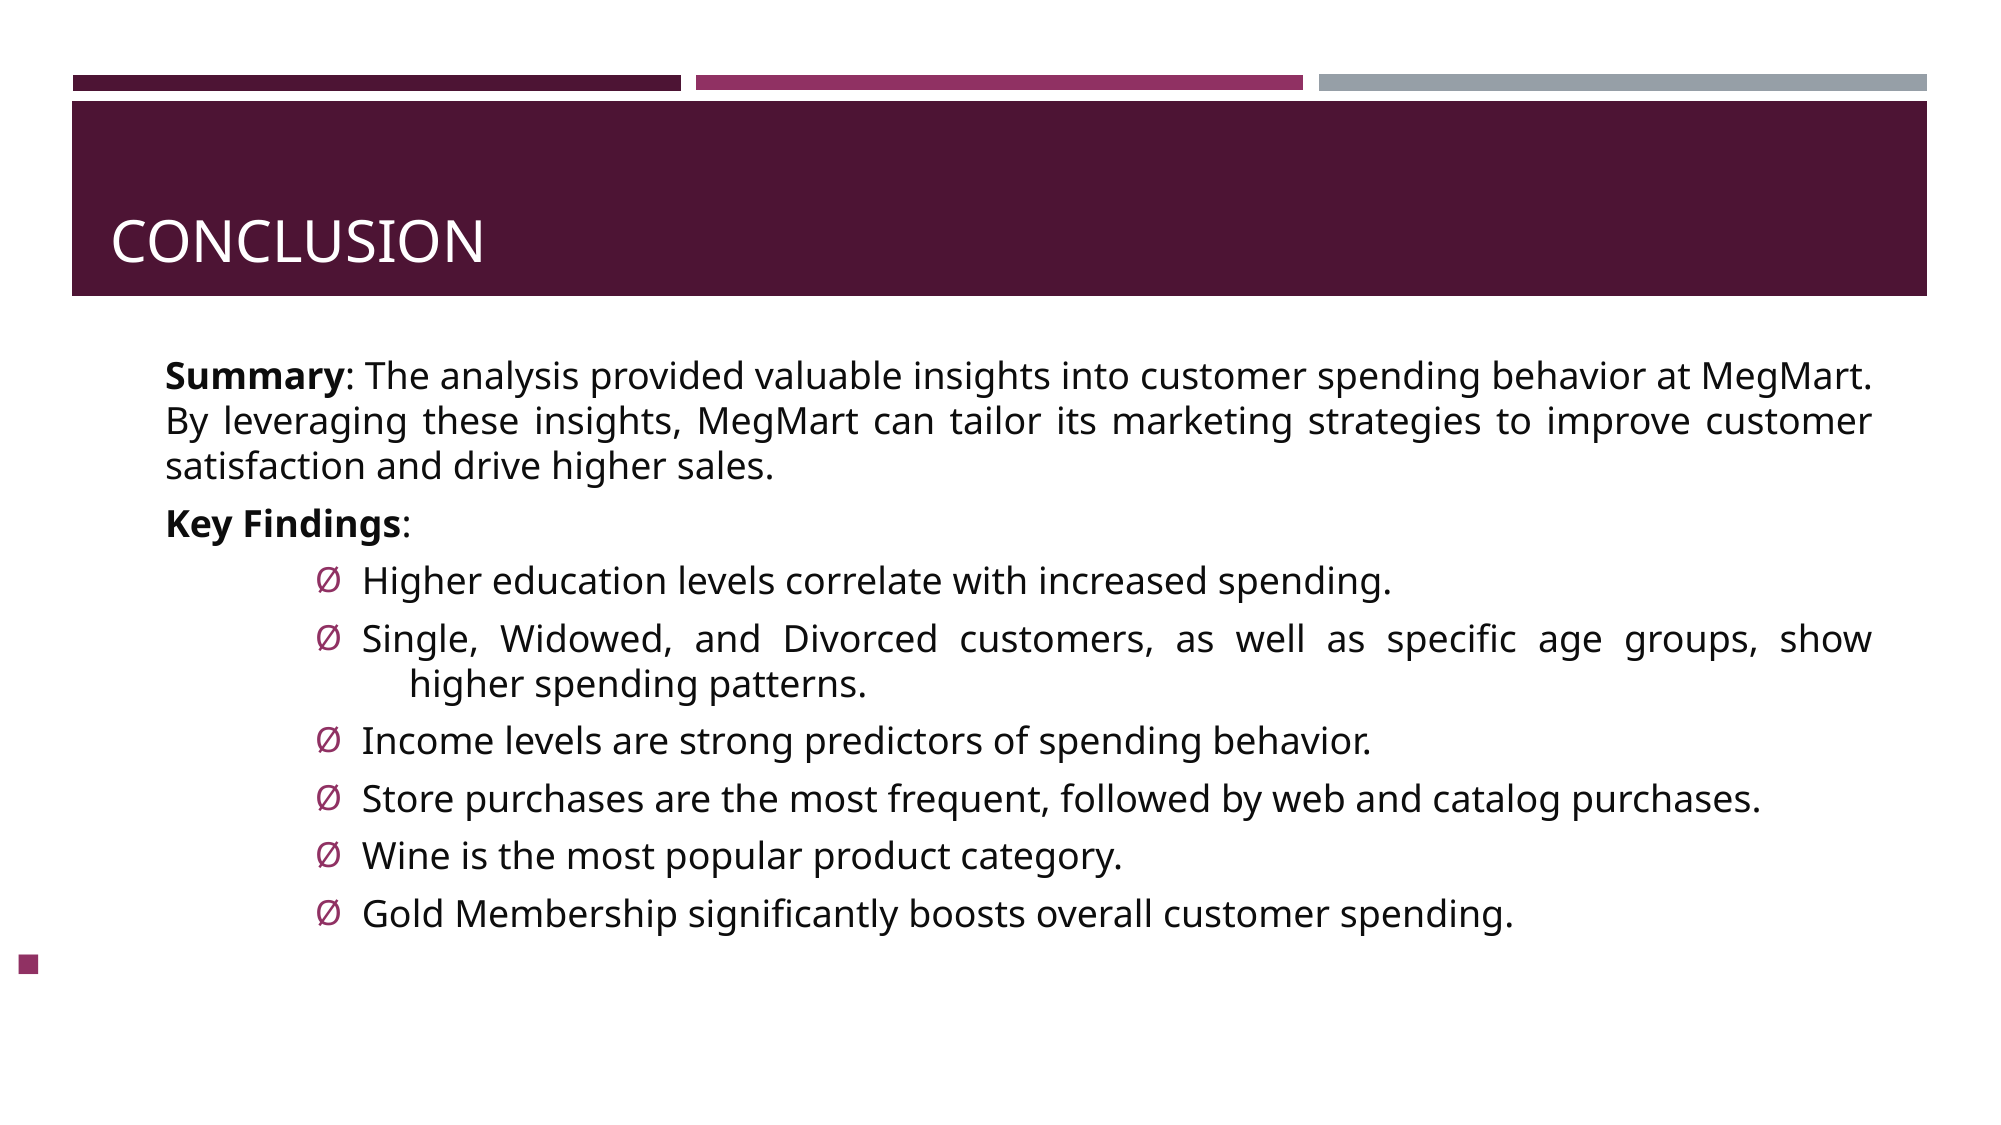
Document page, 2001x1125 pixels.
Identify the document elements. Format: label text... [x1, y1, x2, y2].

title conclusion [95, 115, 1905, 282]
list Summary: The analysis provided valuable insights into customer spending behavior at MegMart. By leveraging these insights, MegMart can tailor its marketing strategies to improve customer satisfaction and drive higher sales. Key Findings: Higher education levels correlate with increased spending. Single, Widowed, and Divorced customers, as well as specific age groups, show higher spending patterns. Income levels are strong predictors of spending behavior. Store purchases are the most frequent, followed by web and catalog purchases. Wine is the most popular product category. Gold Membership significantly boosts overall customer spending. [0, 334, 1890, 1010]
